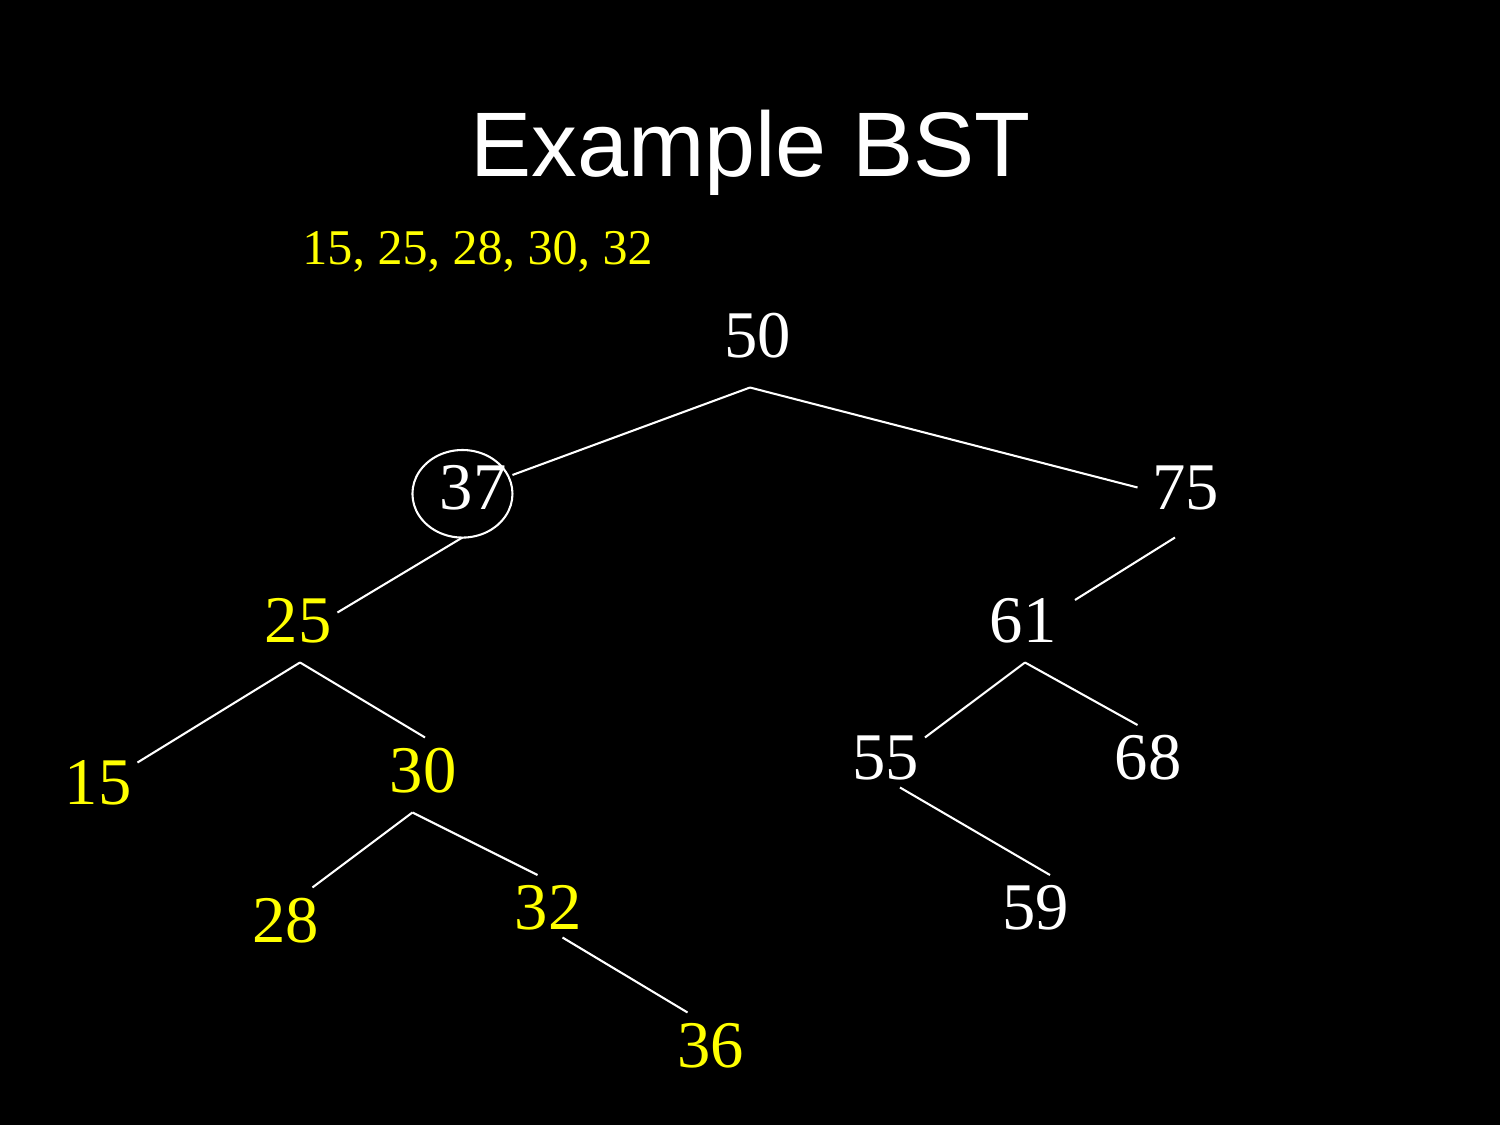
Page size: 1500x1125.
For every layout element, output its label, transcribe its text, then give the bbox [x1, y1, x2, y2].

text_box 37 [425, 442, 522, 532]
text_box 55 [837, 712, 935, 802]
text_box 50 [709, 290, 807, 381]
text_box 68 [1100, 712, 1197, 802]
text_box 32 [500, 862, 597, 952]
title Example BST [22, 50, 1480, 240]
text_box 37 [425, 452, 511, 532]
text_box 61 [975, 574, 1072, 665]
text_box 37 [425, 526, 433, 532]
text_box 28 [237, 874, 335, 965]
text_box 75 [1137, 442, 1235, 532]
text_box 15 [50, 737, 147, 827]
text_box 59 [987, 862, 1085, 952]
text_box 15, 25, 28, 30, 32 [287, 212, 668, 284]
text_box 30 [375, 724, 472, 815]
text_box 36 [662, 999, 760, 1090]
text_box 25 [250, 574, 347, 665]
